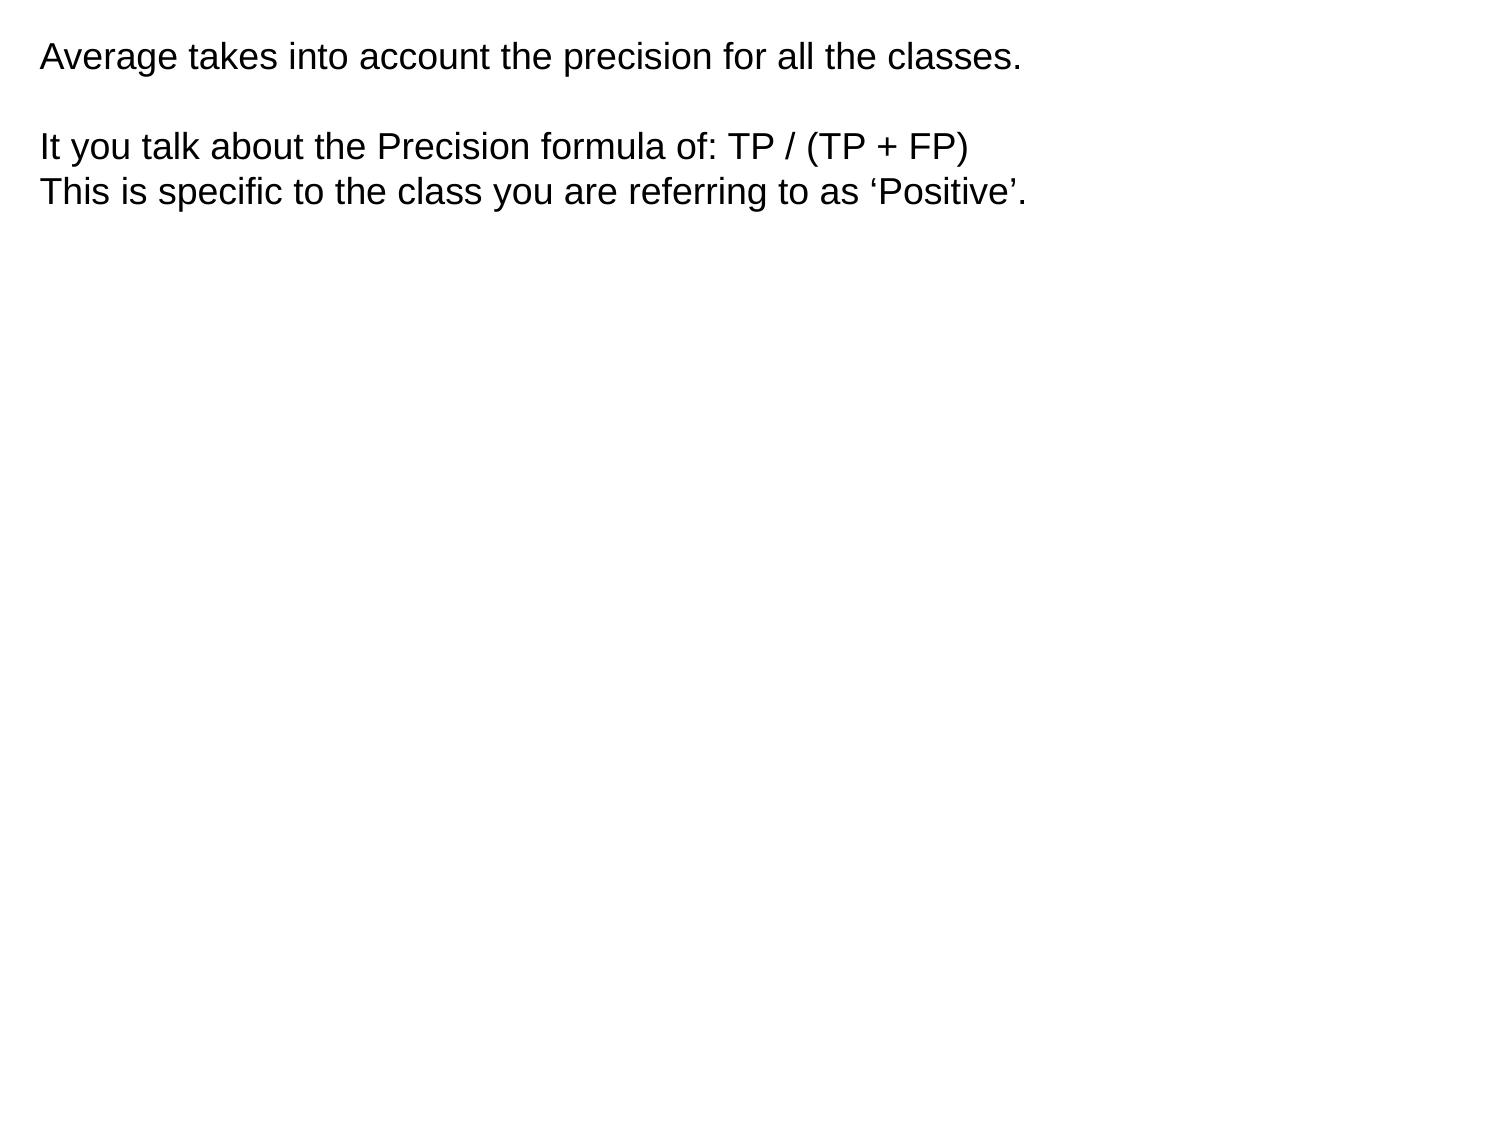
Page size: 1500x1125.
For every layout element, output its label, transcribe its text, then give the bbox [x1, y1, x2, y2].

text_box Average takes into account the precision for all the classes. It you talk about the Precision formula of: TP / (TP + FP) This is specific to the class you are referring to as ‘Positive’. [24, 24, 1463, 220]
